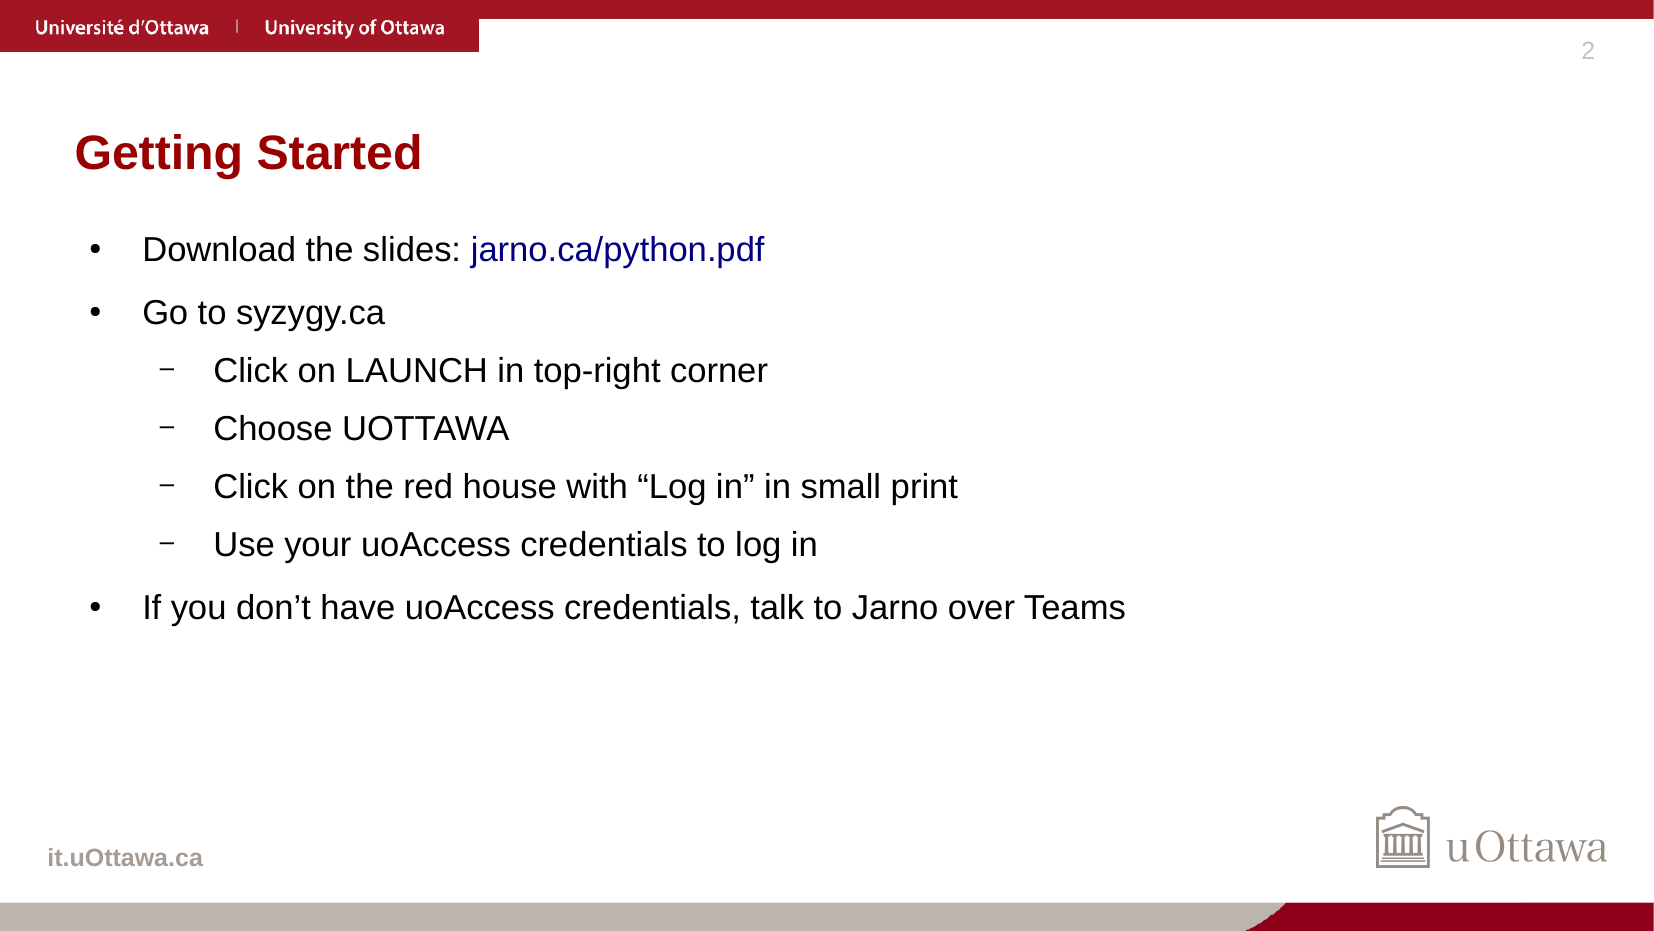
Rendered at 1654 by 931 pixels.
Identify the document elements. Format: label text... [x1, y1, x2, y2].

title Getting Started [74, 93, 1481, 212]
picture [0, 0, 1654, 52]
list Download the slides: jarno.ca/python.pdf Go to syzygy.ca Click on LAUNCH in top-right corner Choose UOTTAWA Click on the red house with “Log in” in small print Use your uoAccess credentials to log in If you don’t have uoAccess credentials, talk to Jarno over Teams [71, 230, 1477, 740]
picture [0, 903, 1654, 931]
picture [1376, 806, 1607, 868]
